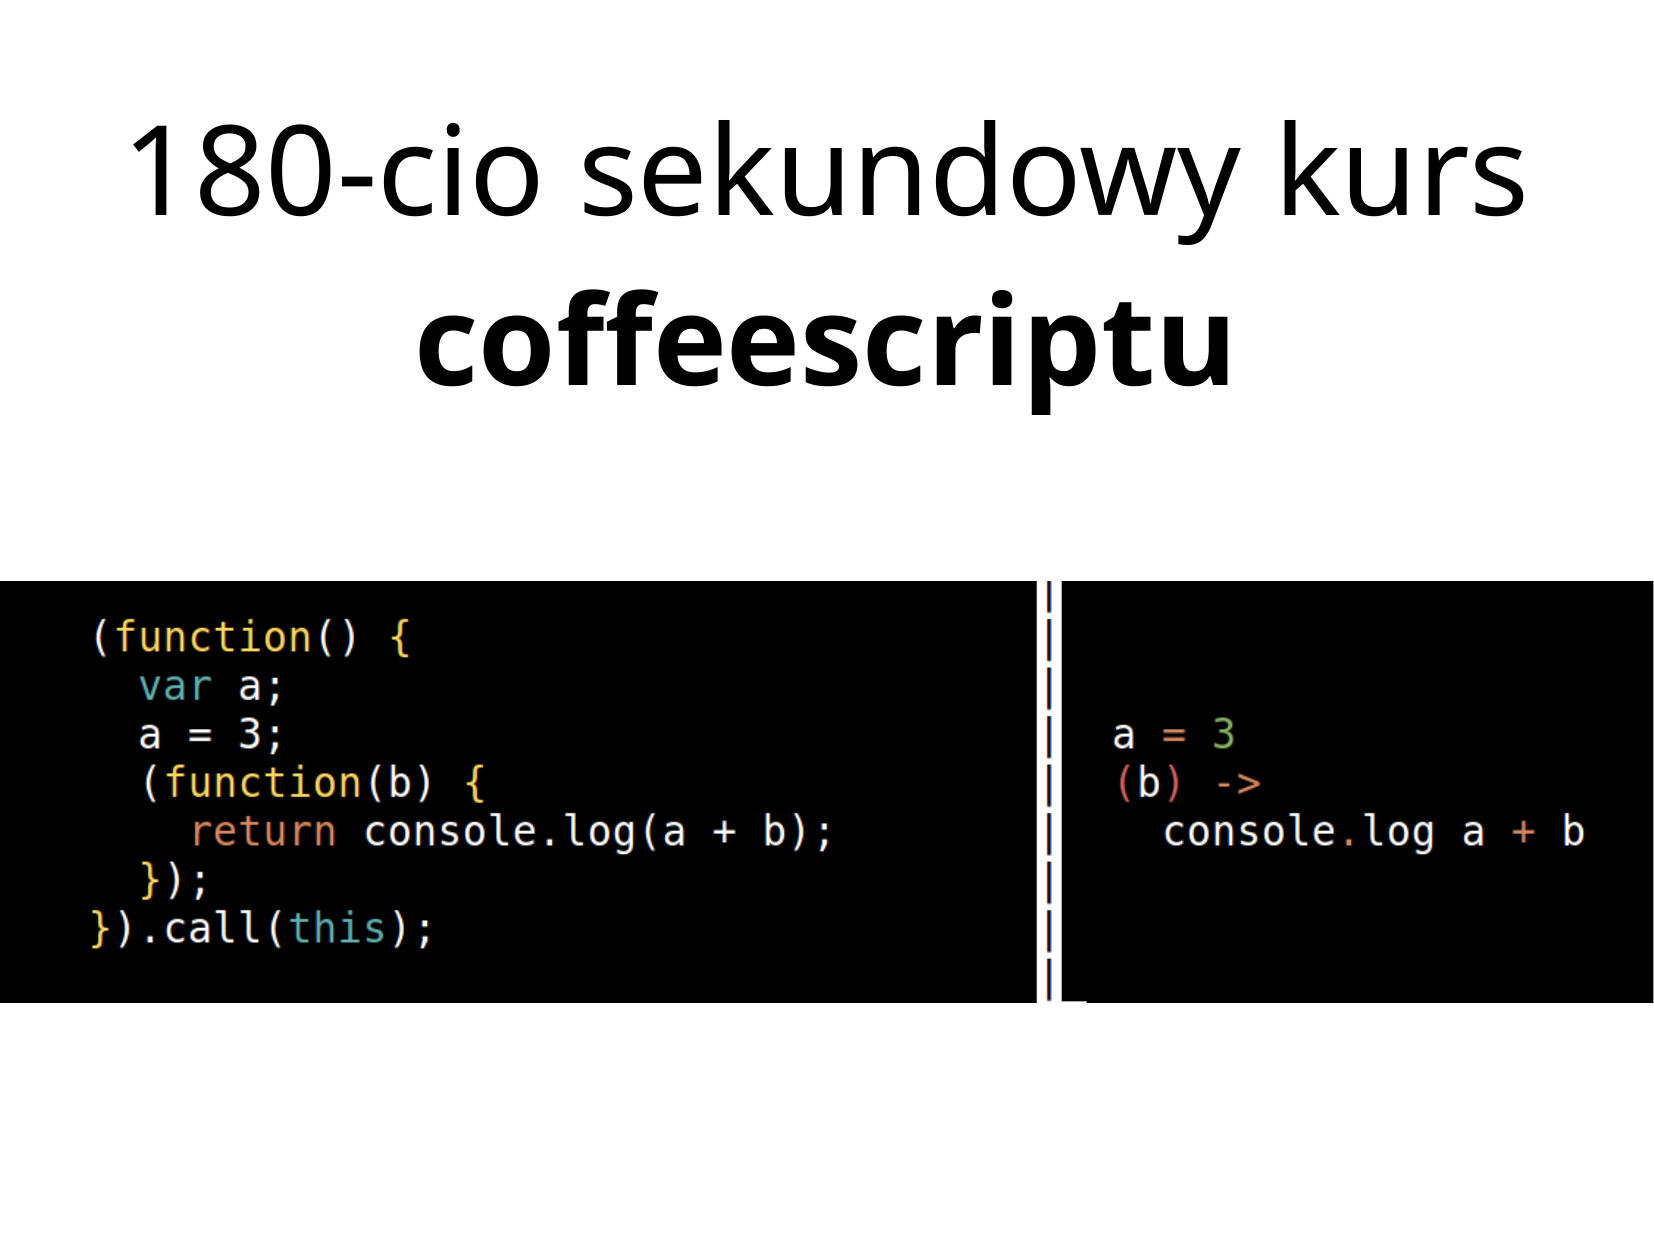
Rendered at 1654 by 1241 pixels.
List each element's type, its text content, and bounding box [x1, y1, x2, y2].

title 180-cio sekundowy kurs coffeescriptu [82, 106, 1571, 398]
picture [0, 581, 1654, 1003]
